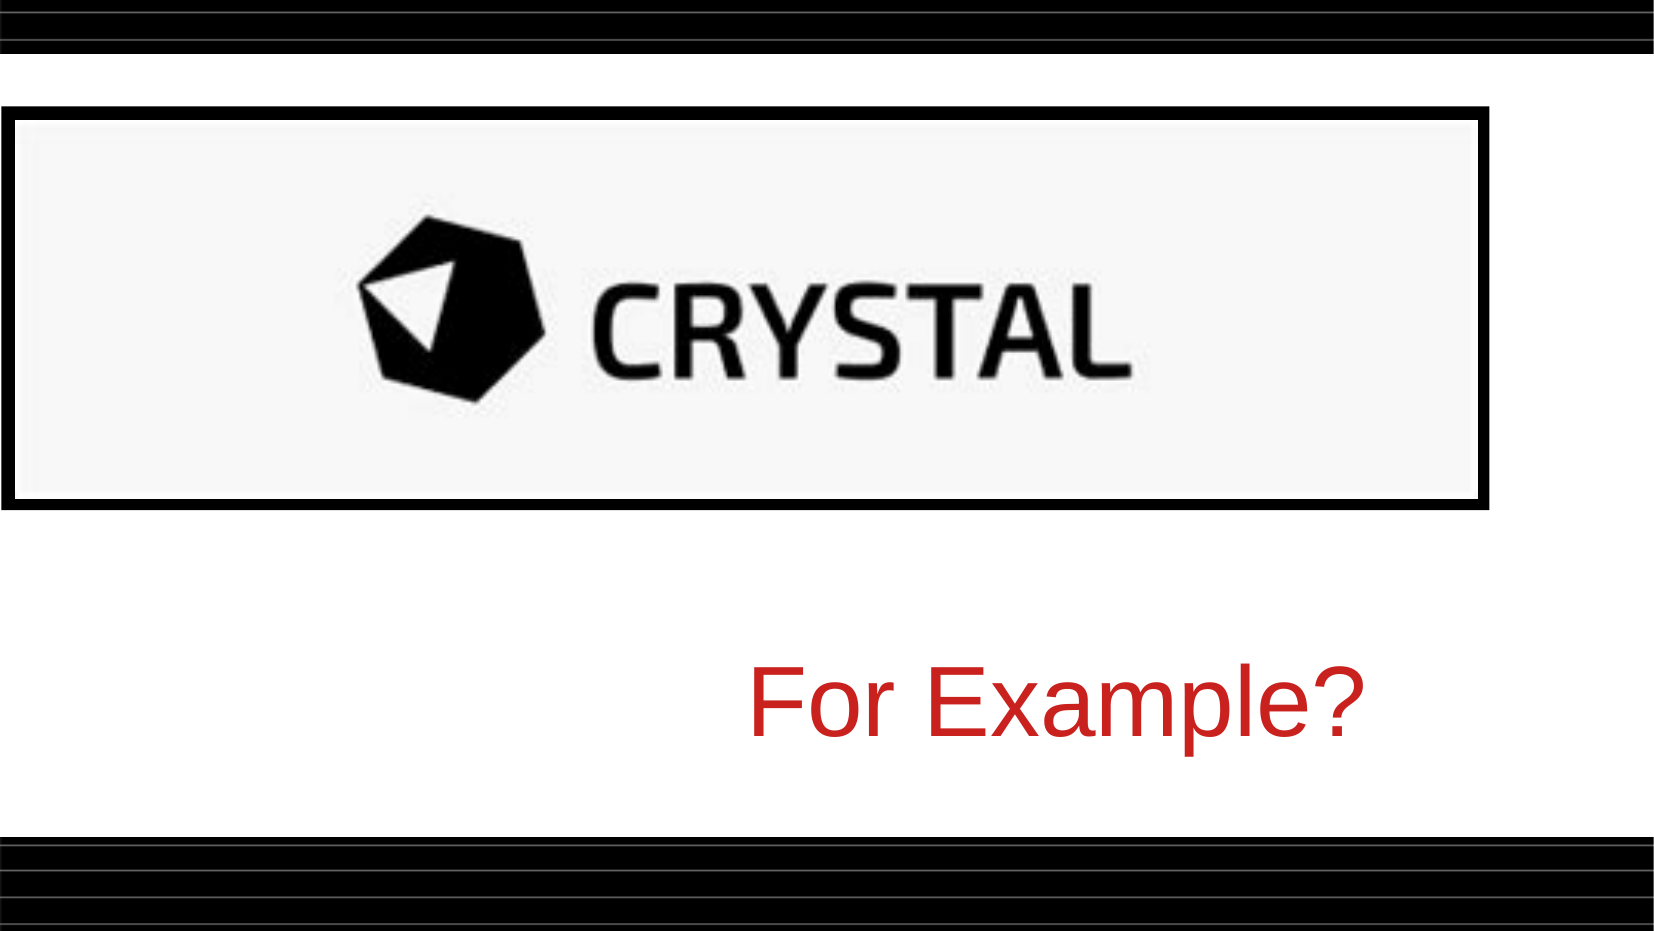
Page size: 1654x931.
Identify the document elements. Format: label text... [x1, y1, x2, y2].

picture [15, 120, 1478, 499]
subtitle For Example? [625, 590, 1489, 804]
title Crystal [1, 106, 1490, 511]
picture [0, 837, 1654, 931]
picture [0, 0, 1654, 54]
